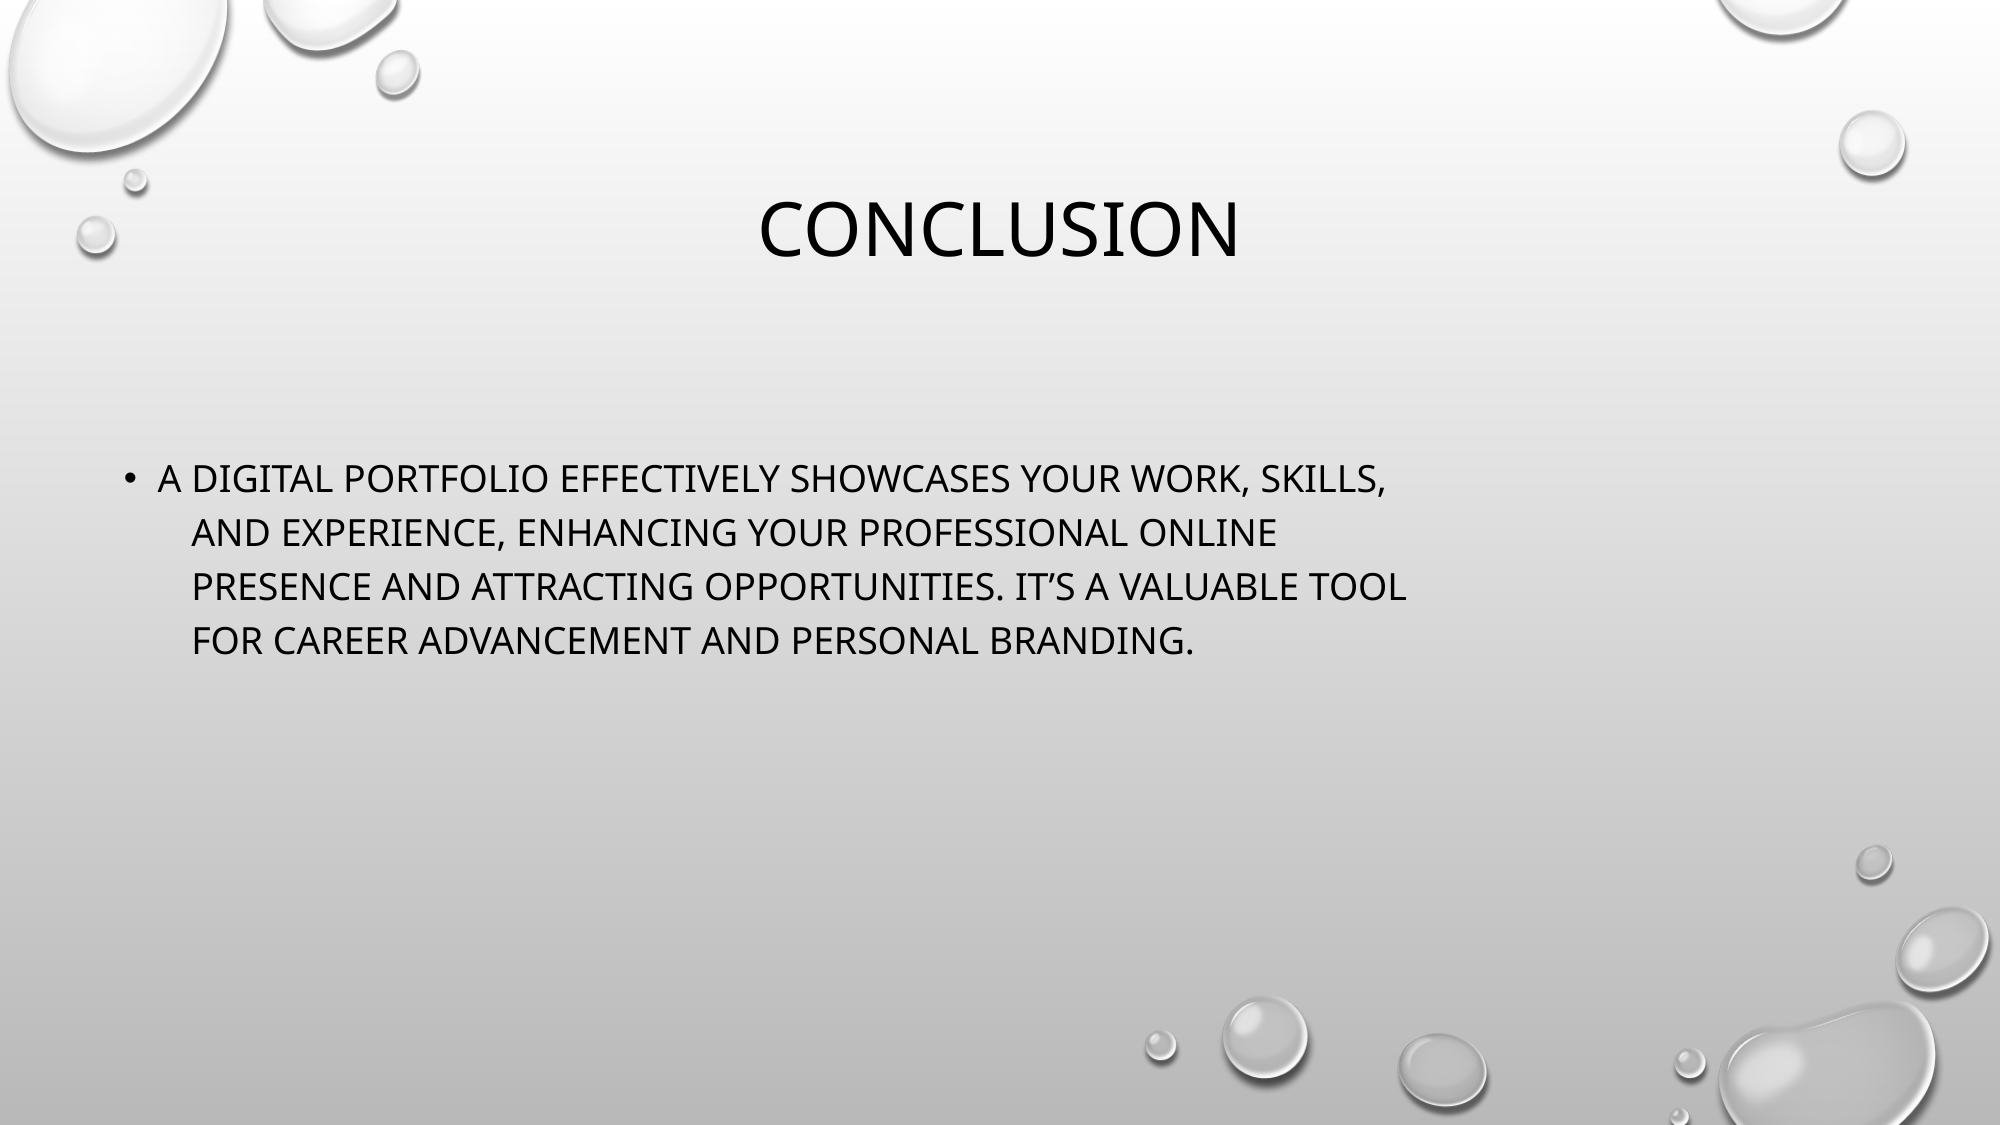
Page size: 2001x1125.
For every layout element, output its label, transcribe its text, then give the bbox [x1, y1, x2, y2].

list A digital portfolio effectively showcases your work, skills, and experience, enhancing your professional online presence and attracting opportunities. It’s a valuable tool for career advancement and personal branding. [108, 438, 1456, 701]
title Conclusion [149, 101, 1851, 364]
